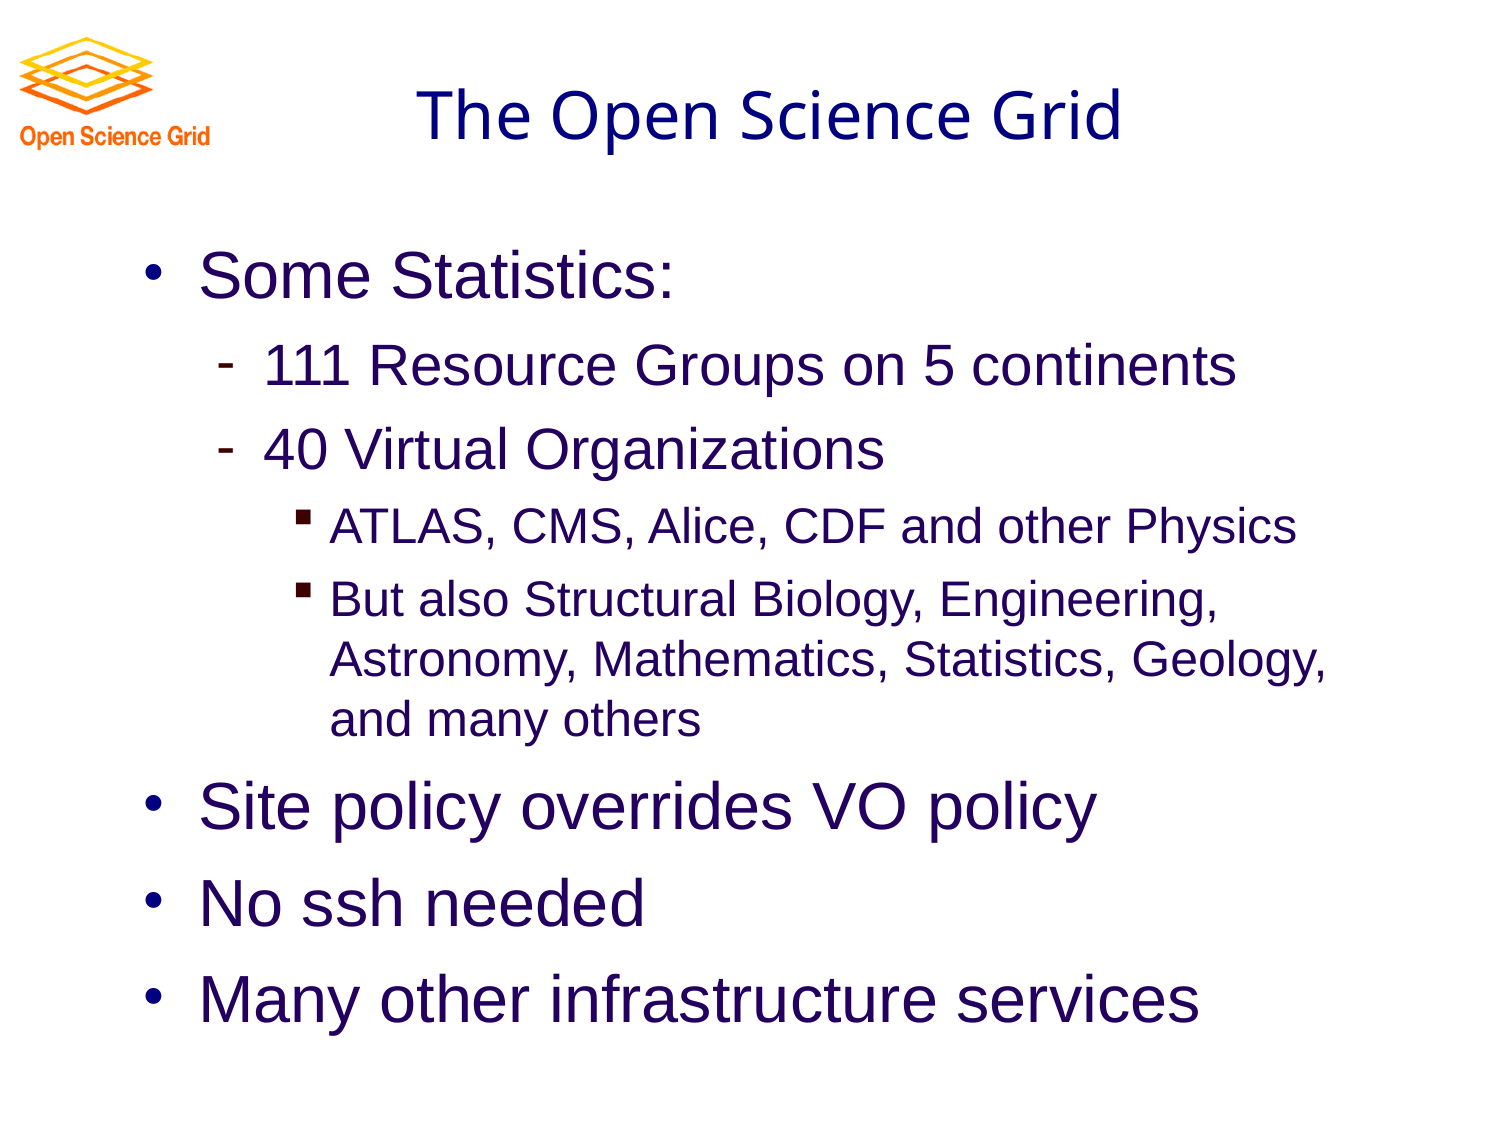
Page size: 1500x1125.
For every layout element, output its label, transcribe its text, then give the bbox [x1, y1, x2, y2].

title The Open Science Grid [201, 18, 1342, 207]
picture [0, 14, 229, 167]
list Some Statistics: 111 Resource Groups on 5 continents 40 Virtual Organizations ATLAS, CMS, Alice, CDF and other Physics But also Structural Biology, Engineering, Astronomy, Mathematics, Statistics, Geology, and many others Site policy overrides VO policy No ssh needed Many other infrastructure services [127, 224, 1403, 968]
